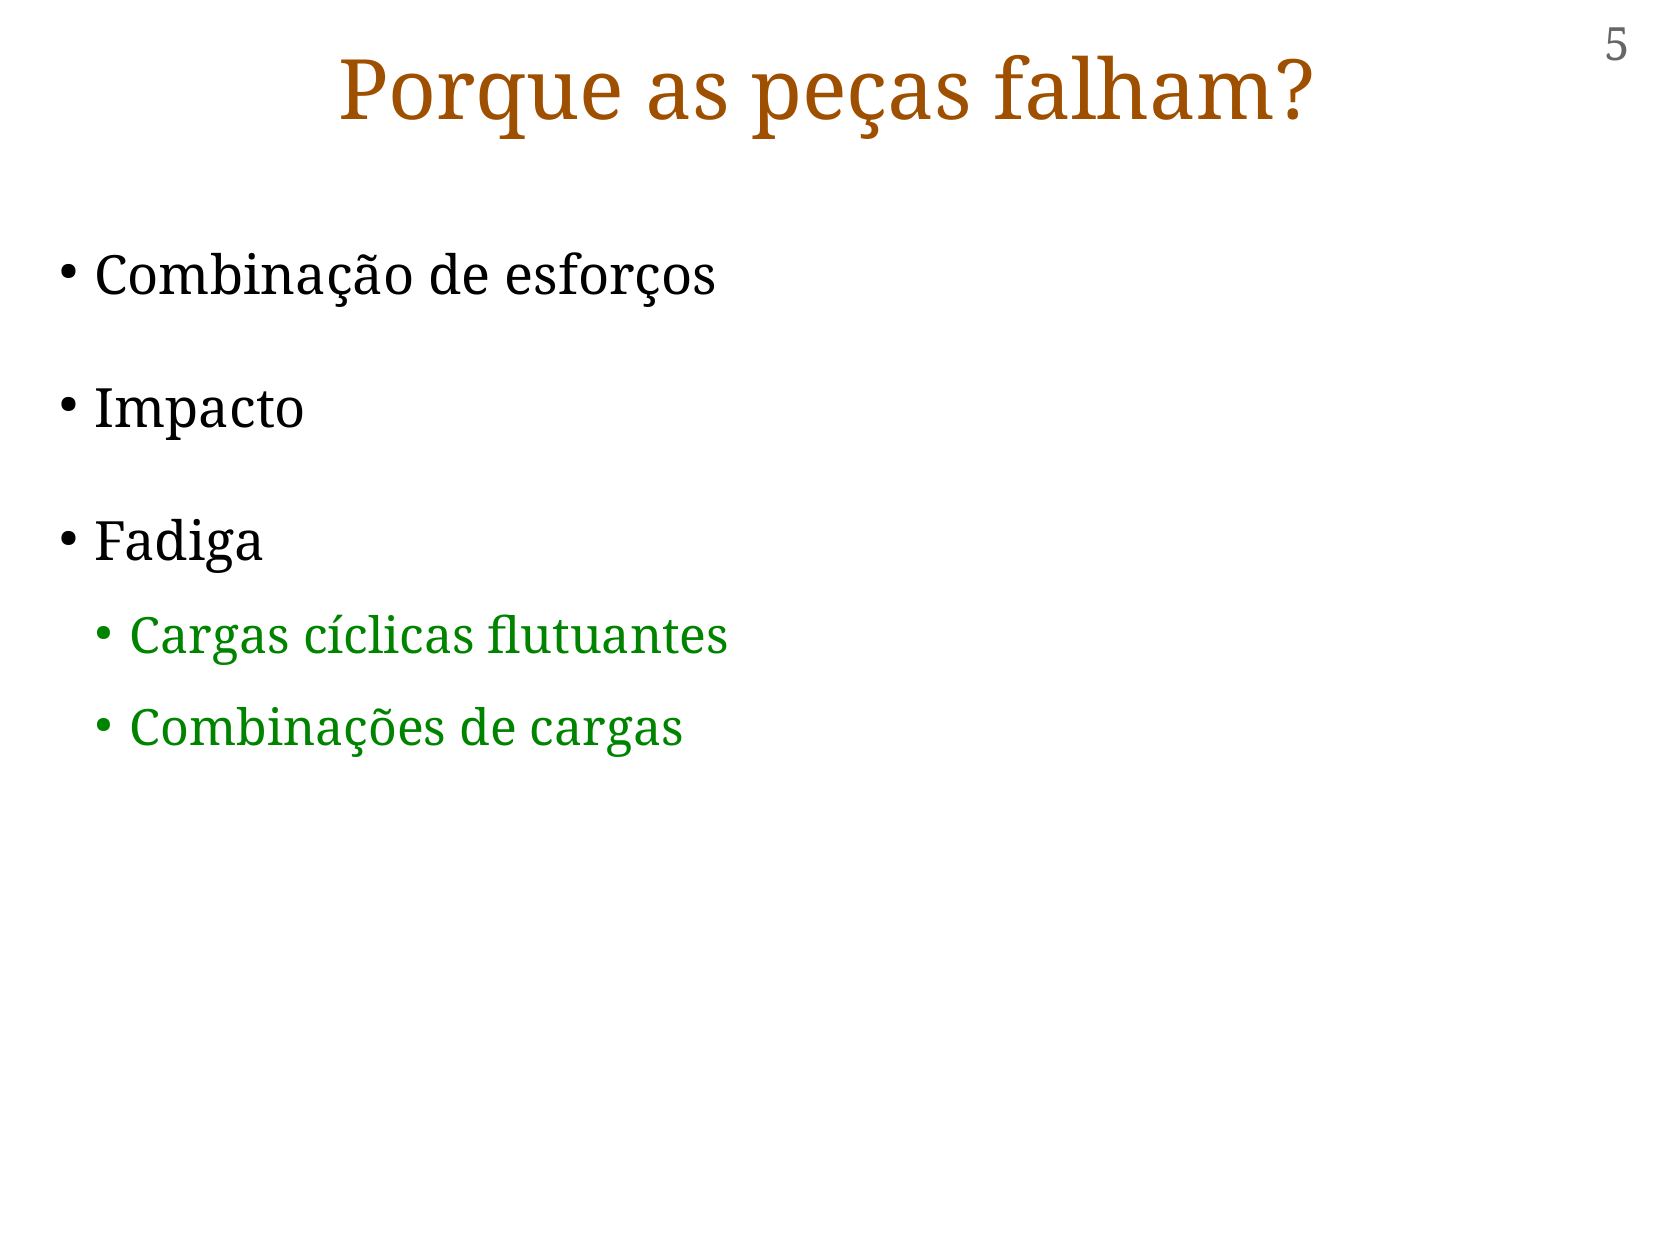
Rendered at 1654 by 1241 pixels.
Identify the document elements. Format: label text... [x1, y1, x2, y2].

list Combinação de esforços Impacto Fadiga Cargas cíclicas flutuantes Combinações de cargas [59, 236, 1595, 1211]
title Porque as peças falham? [59, 29, 1595, 148]
